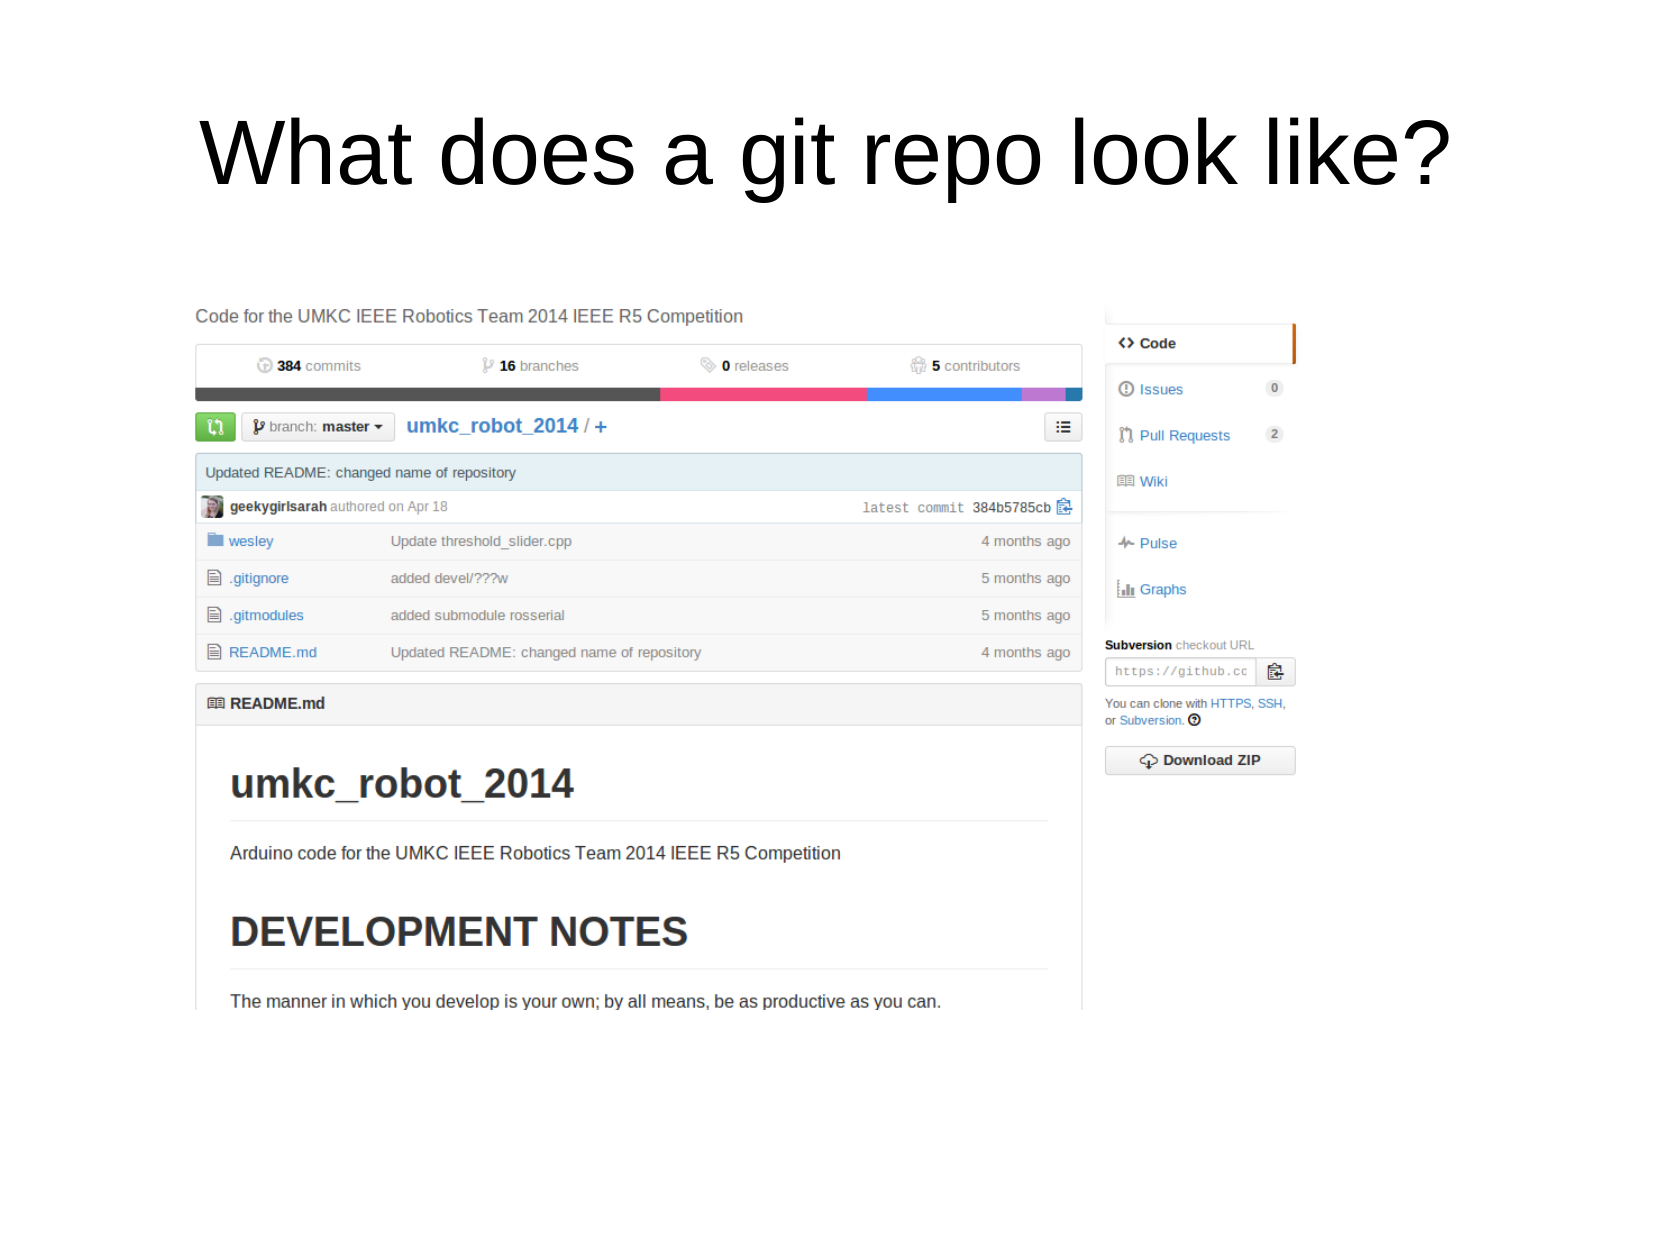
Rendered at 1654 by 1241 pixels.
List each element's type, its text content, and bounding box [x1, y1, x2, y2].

picture [165, 290, 1488, 1010]
title What does a git repo look like? [82, 49, 1571, 257]
